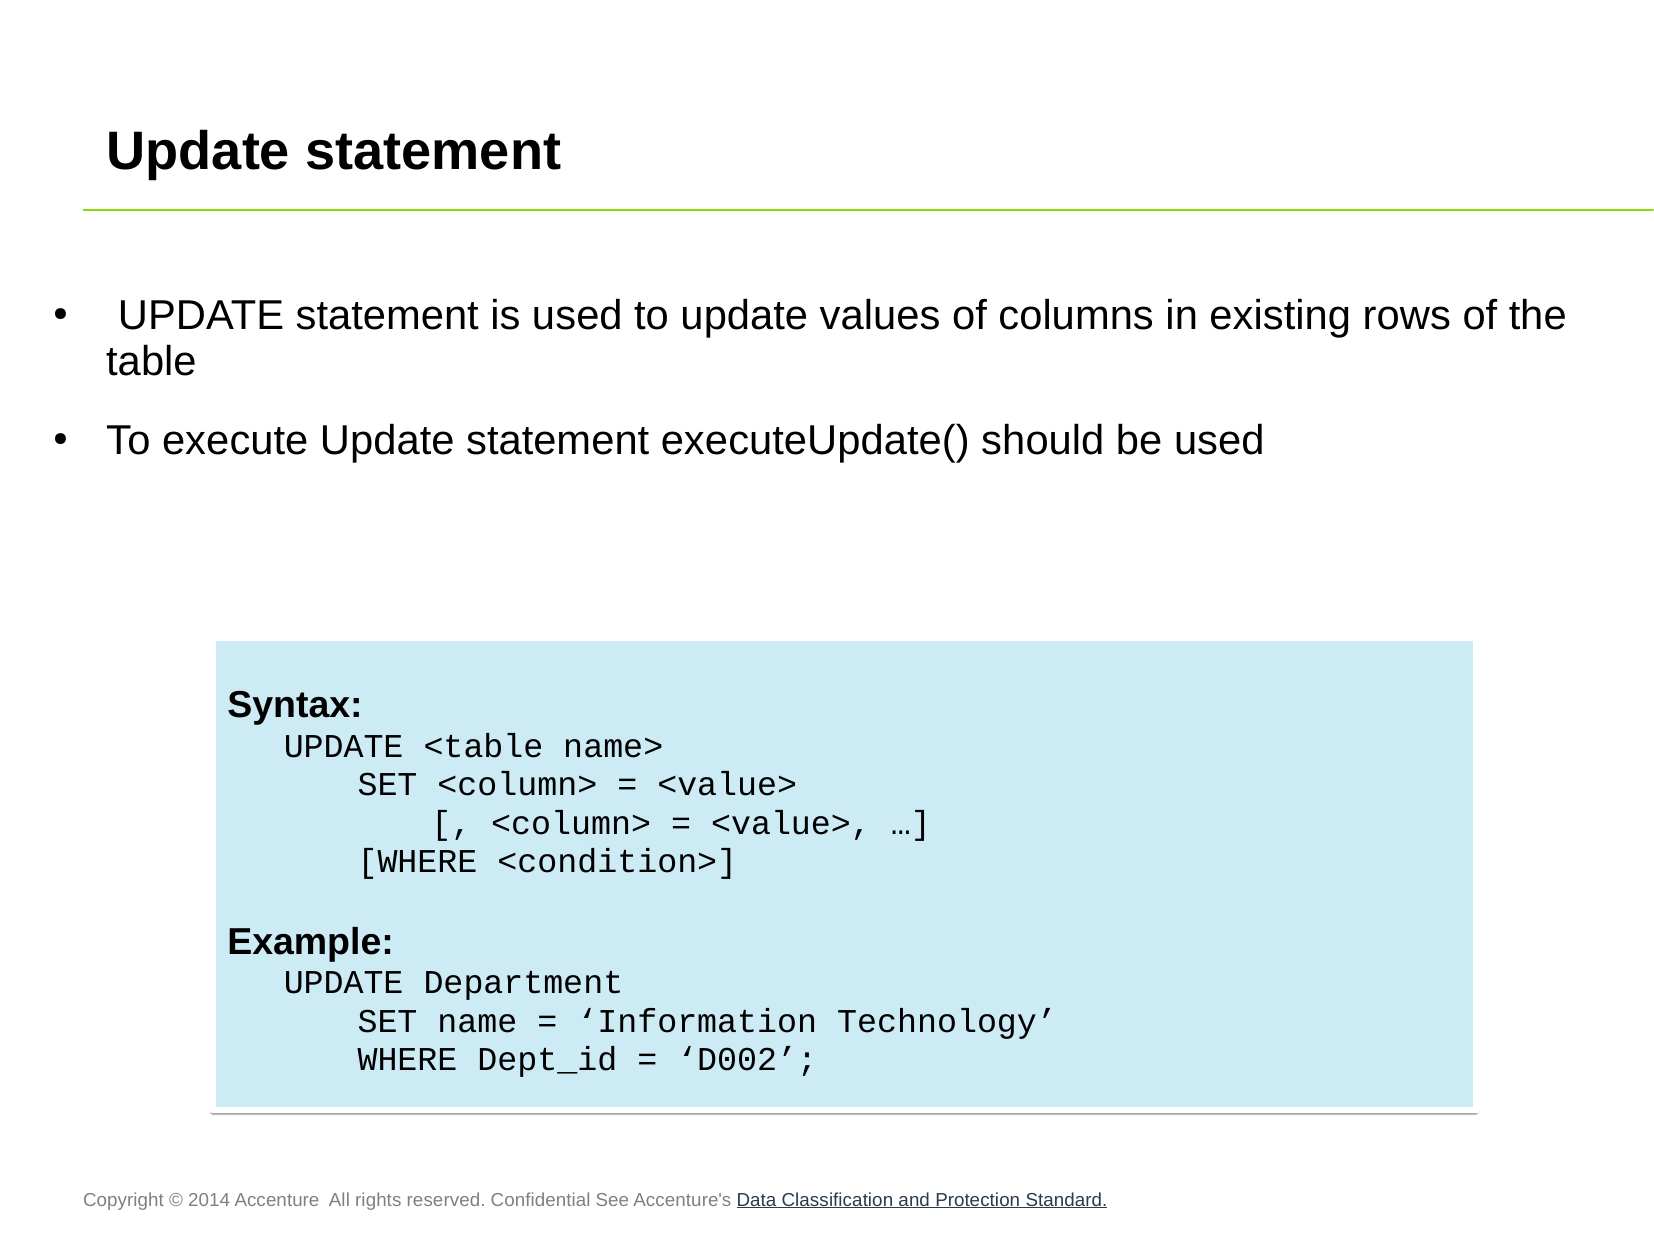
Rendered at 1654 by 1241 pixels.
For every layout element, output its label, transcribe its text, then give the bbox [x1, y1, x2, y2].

list UPDATE statement is used to update values of columns in existing rows of the table To execute Update statement executeUpdate() should be used [35, 212, 1595, 1229]
title Update statement [106, 70, 1595, 212]
text_box Syntax: UPDATE <table name> SET <column> = <value> [, <column> = <value>, …] [WHERE <condition>] Example: UPDATE Department SET name = ‘Information Technology’ WHERE Dept_id = ‘D002’; [212, 637, 1477, 1111]
